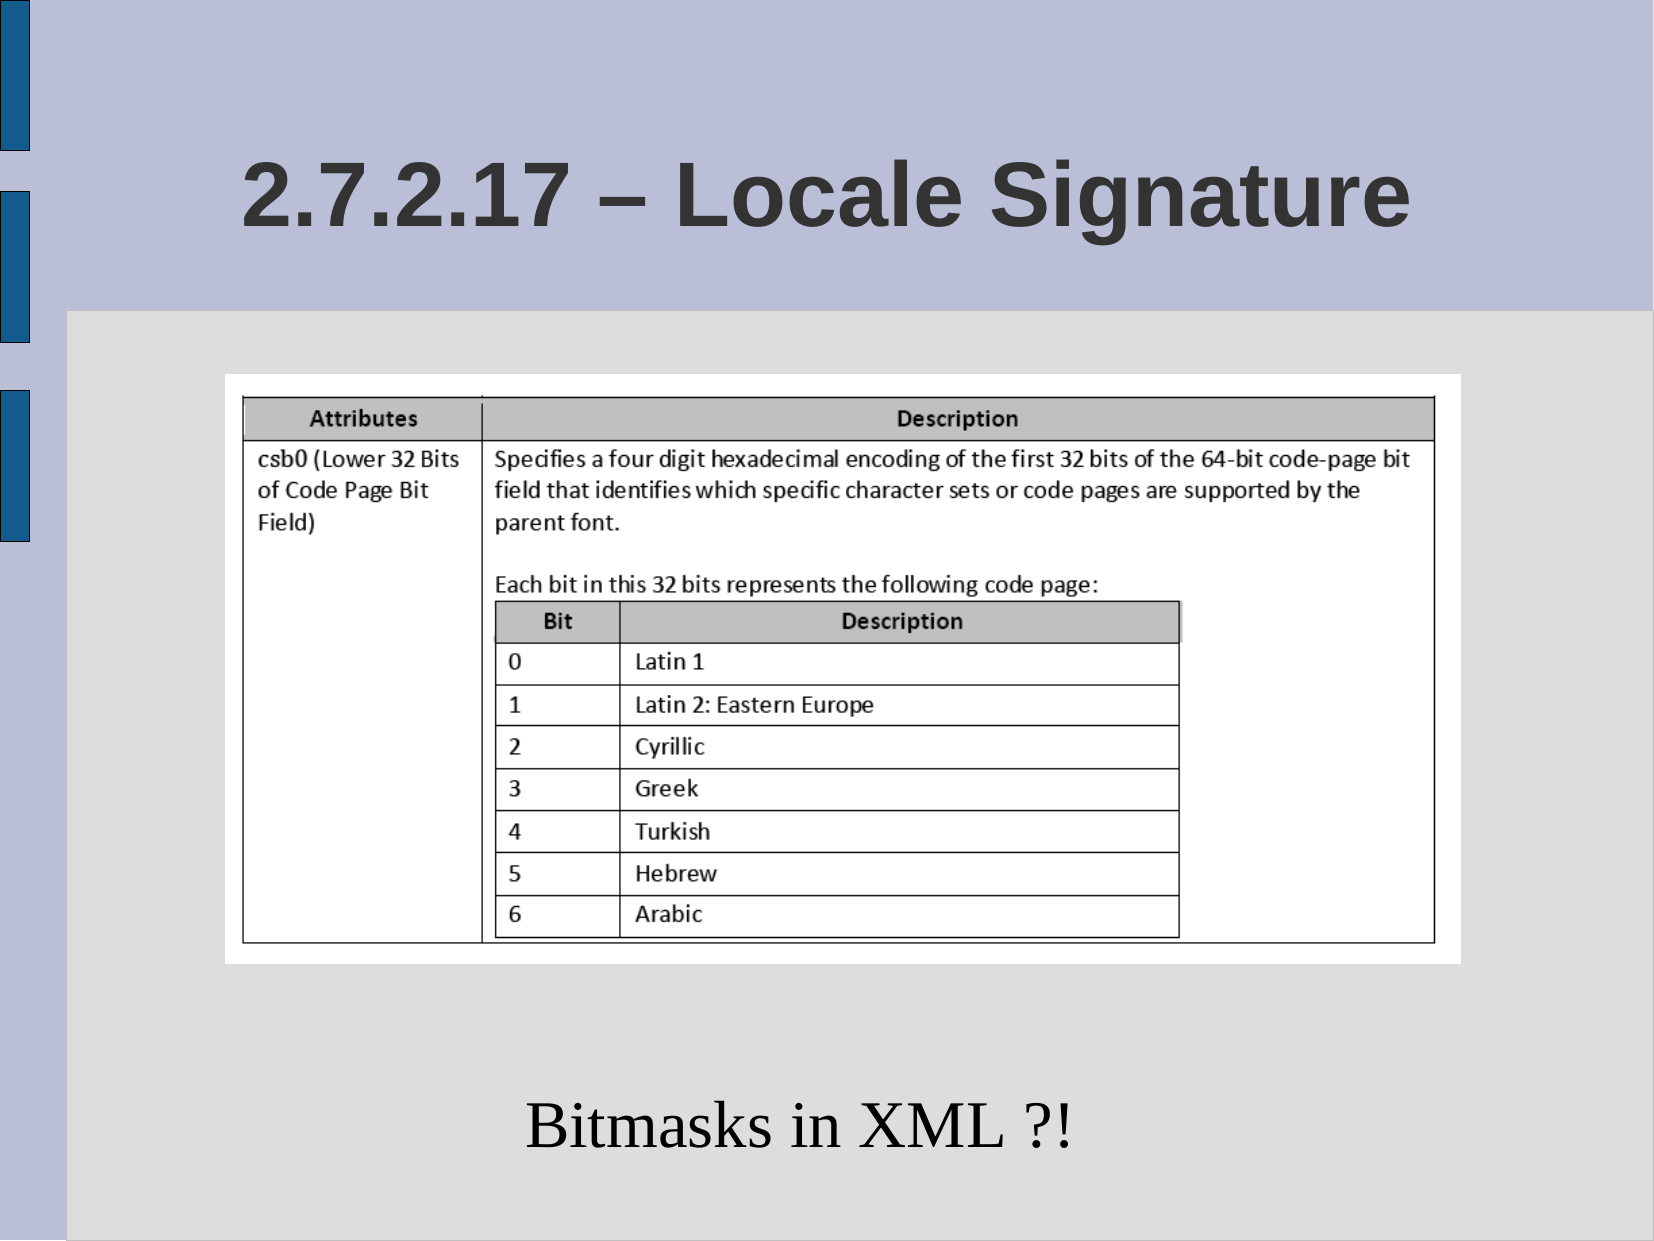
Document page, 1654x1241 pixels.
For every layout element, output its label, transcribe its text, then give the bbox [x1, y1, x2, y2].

text_box Bitmasks in XML ?! [525, 1087, 1077, 1162]
title 2.7.2.17 – Locale Signature [121, 91, 1534, 299]
picture [225, 374, 1461, 964]
